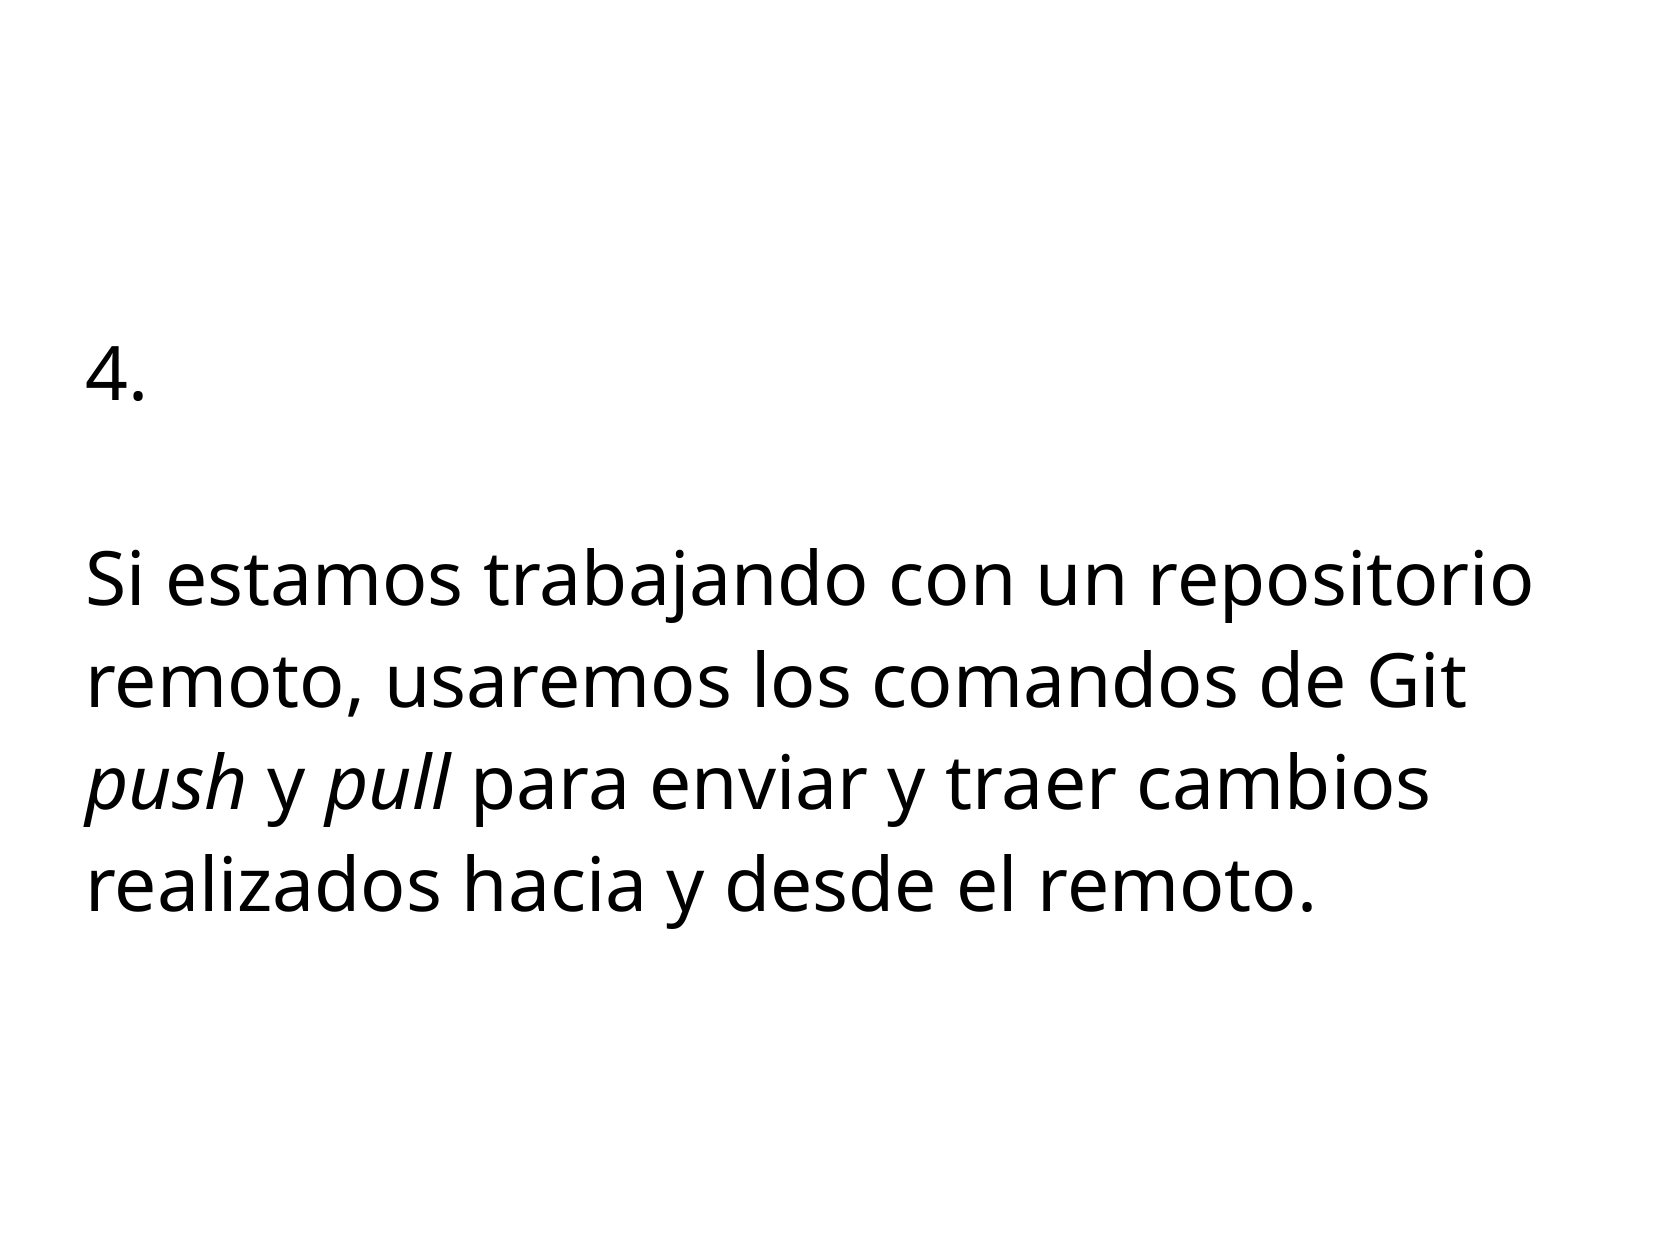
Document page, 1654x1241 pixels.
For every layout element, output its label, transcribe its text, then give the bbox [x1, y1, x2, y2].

text_box 4. Si estamos trabajando con un repositorio remoto, usaremos los comandos de Git push y pull para enviar y traer cambios realizados hacia y desde el remoto. [70, 312, 1583, 853]
